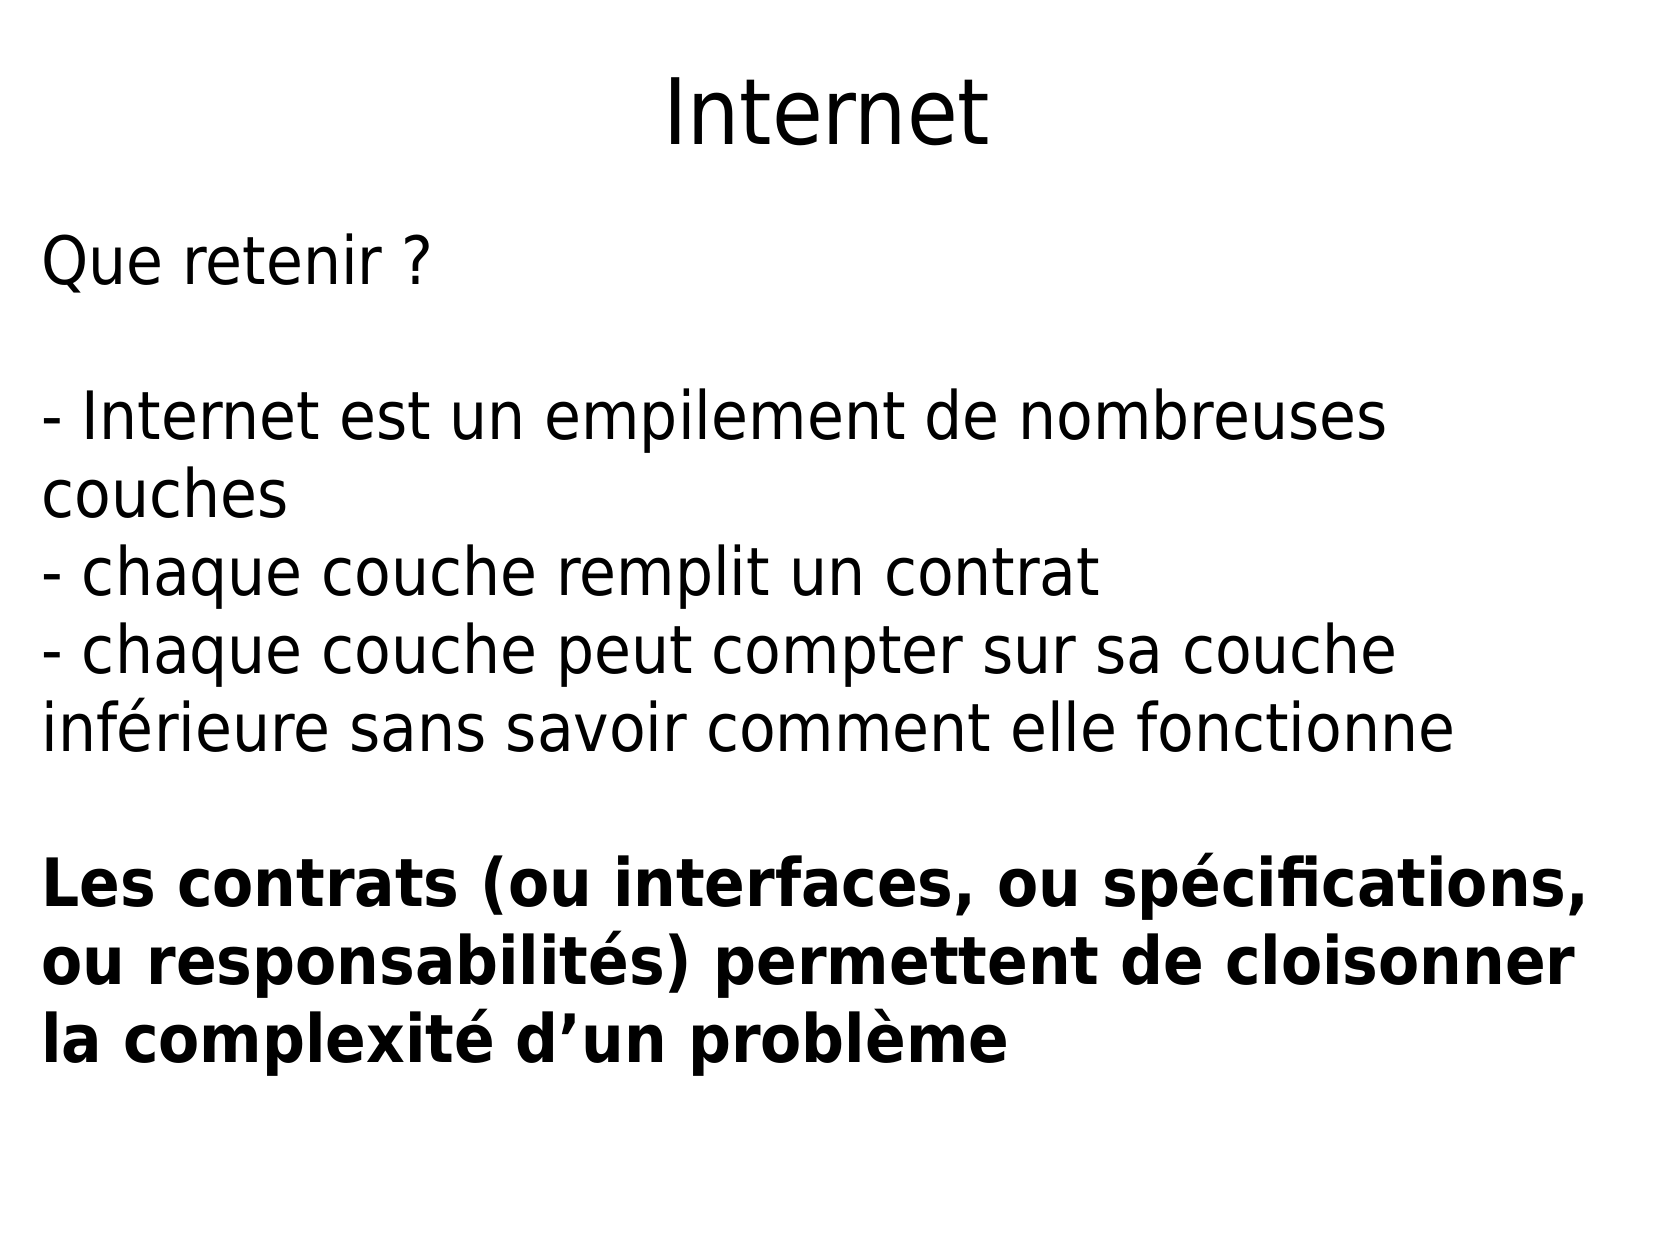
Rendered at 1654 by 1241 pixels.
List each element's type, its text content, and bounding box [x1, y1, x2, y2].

title Internet [41, 12, 1613, 214]
title Que retenir ? - Internet est un empilement de nombreuses couches - chaque couche remplit un contrat - chaque couche peut compter sur sa couche inférieure sans savoir comment elle fonctionne Les contrats (ou interfaces, ou spécifications, ou responsabilités) permettent de cloisonner la complexité d’un problème [41, 222, 1613, 1183]
